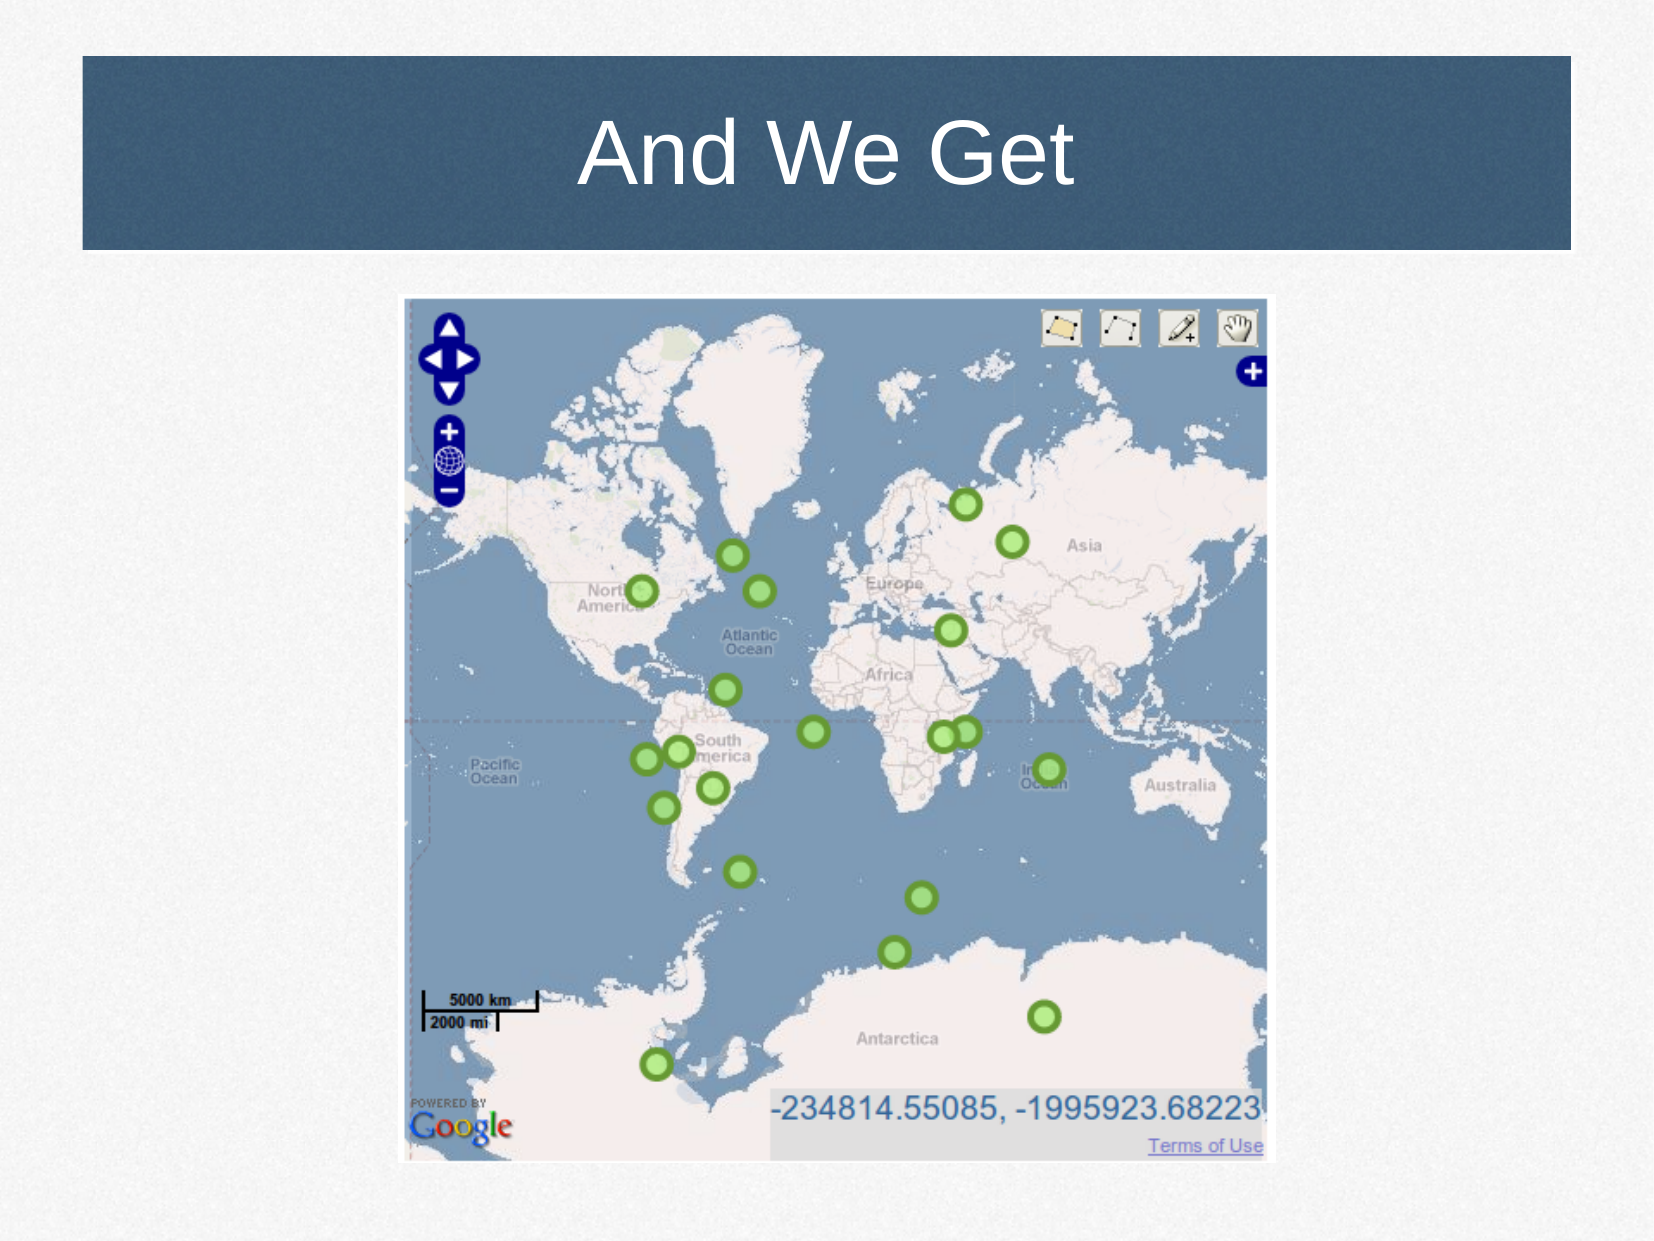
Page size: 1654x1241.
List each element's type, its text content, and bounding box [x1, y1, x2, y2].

picture [0, 0, 1654, 1241]
title And We Get [82, 56, 1571, 250]
